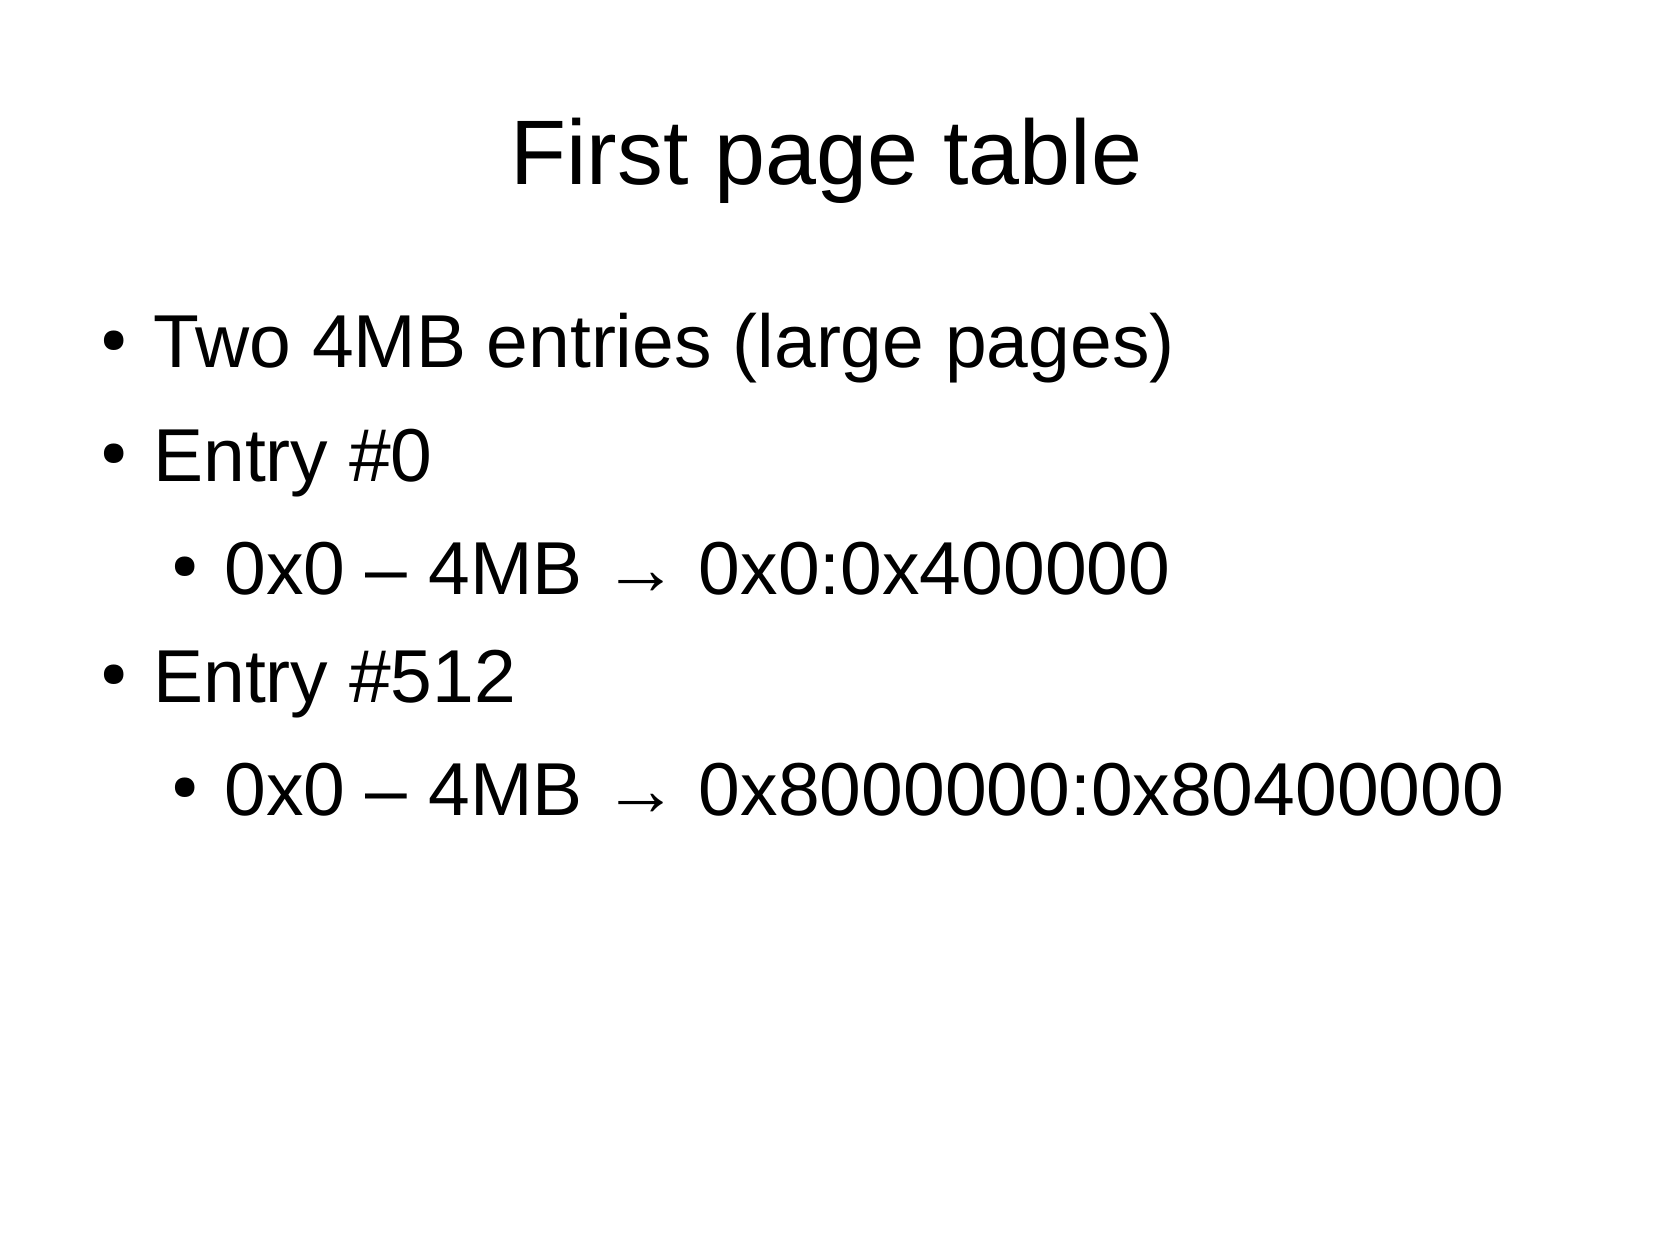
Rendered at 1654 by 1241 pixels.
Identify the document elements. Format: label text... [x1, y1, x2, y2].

list Two 4MB entries (large pages) Entry #0 0x0 – 4MB → 0x0:0x400000 Entry #512 0x0 – 4MB → 0x8000000:0x80400000 [82, 300, 1571, 1163]
title First page table [82, 49, 1571, 257]
